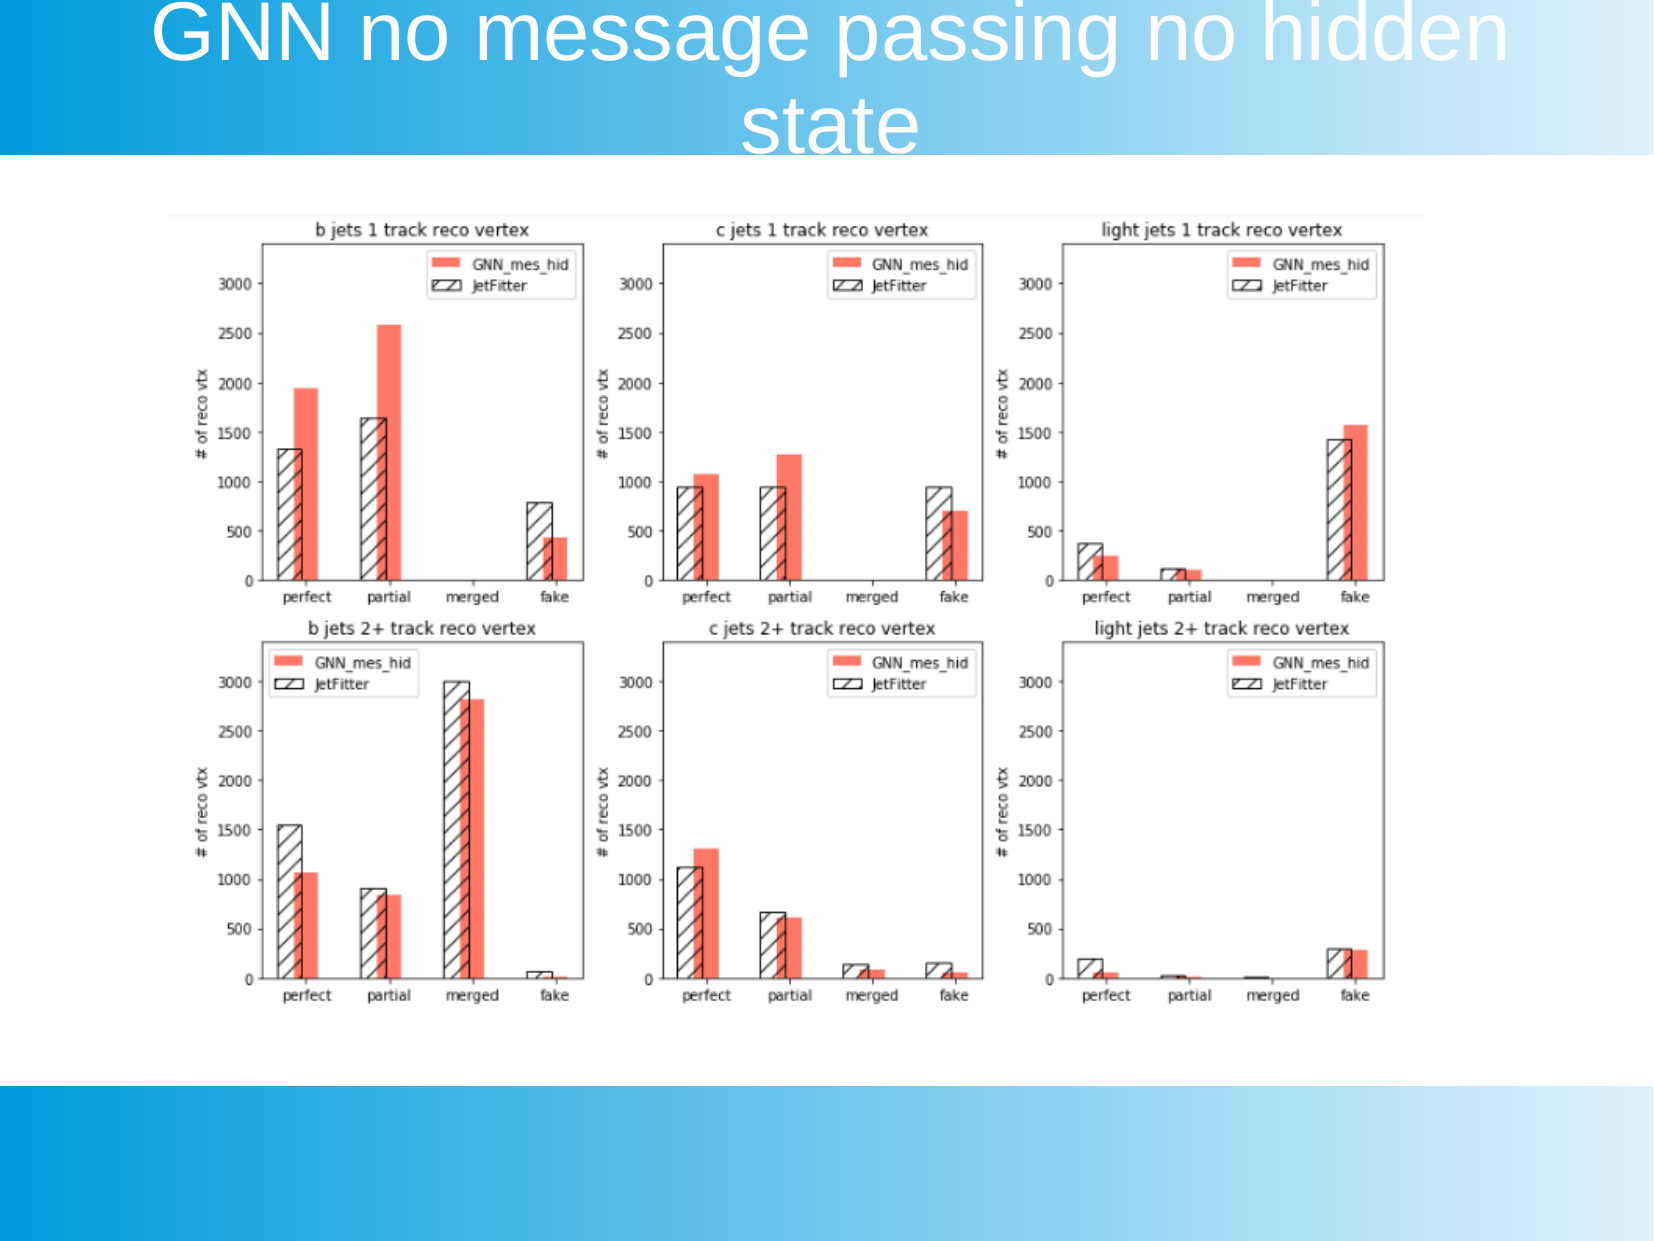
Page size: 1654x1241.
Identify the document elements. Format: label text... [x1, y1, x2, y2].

title GNN no message passing no hidden state [86, 0, 1576, 172]
picture [167, 214, 1423, 1023]
